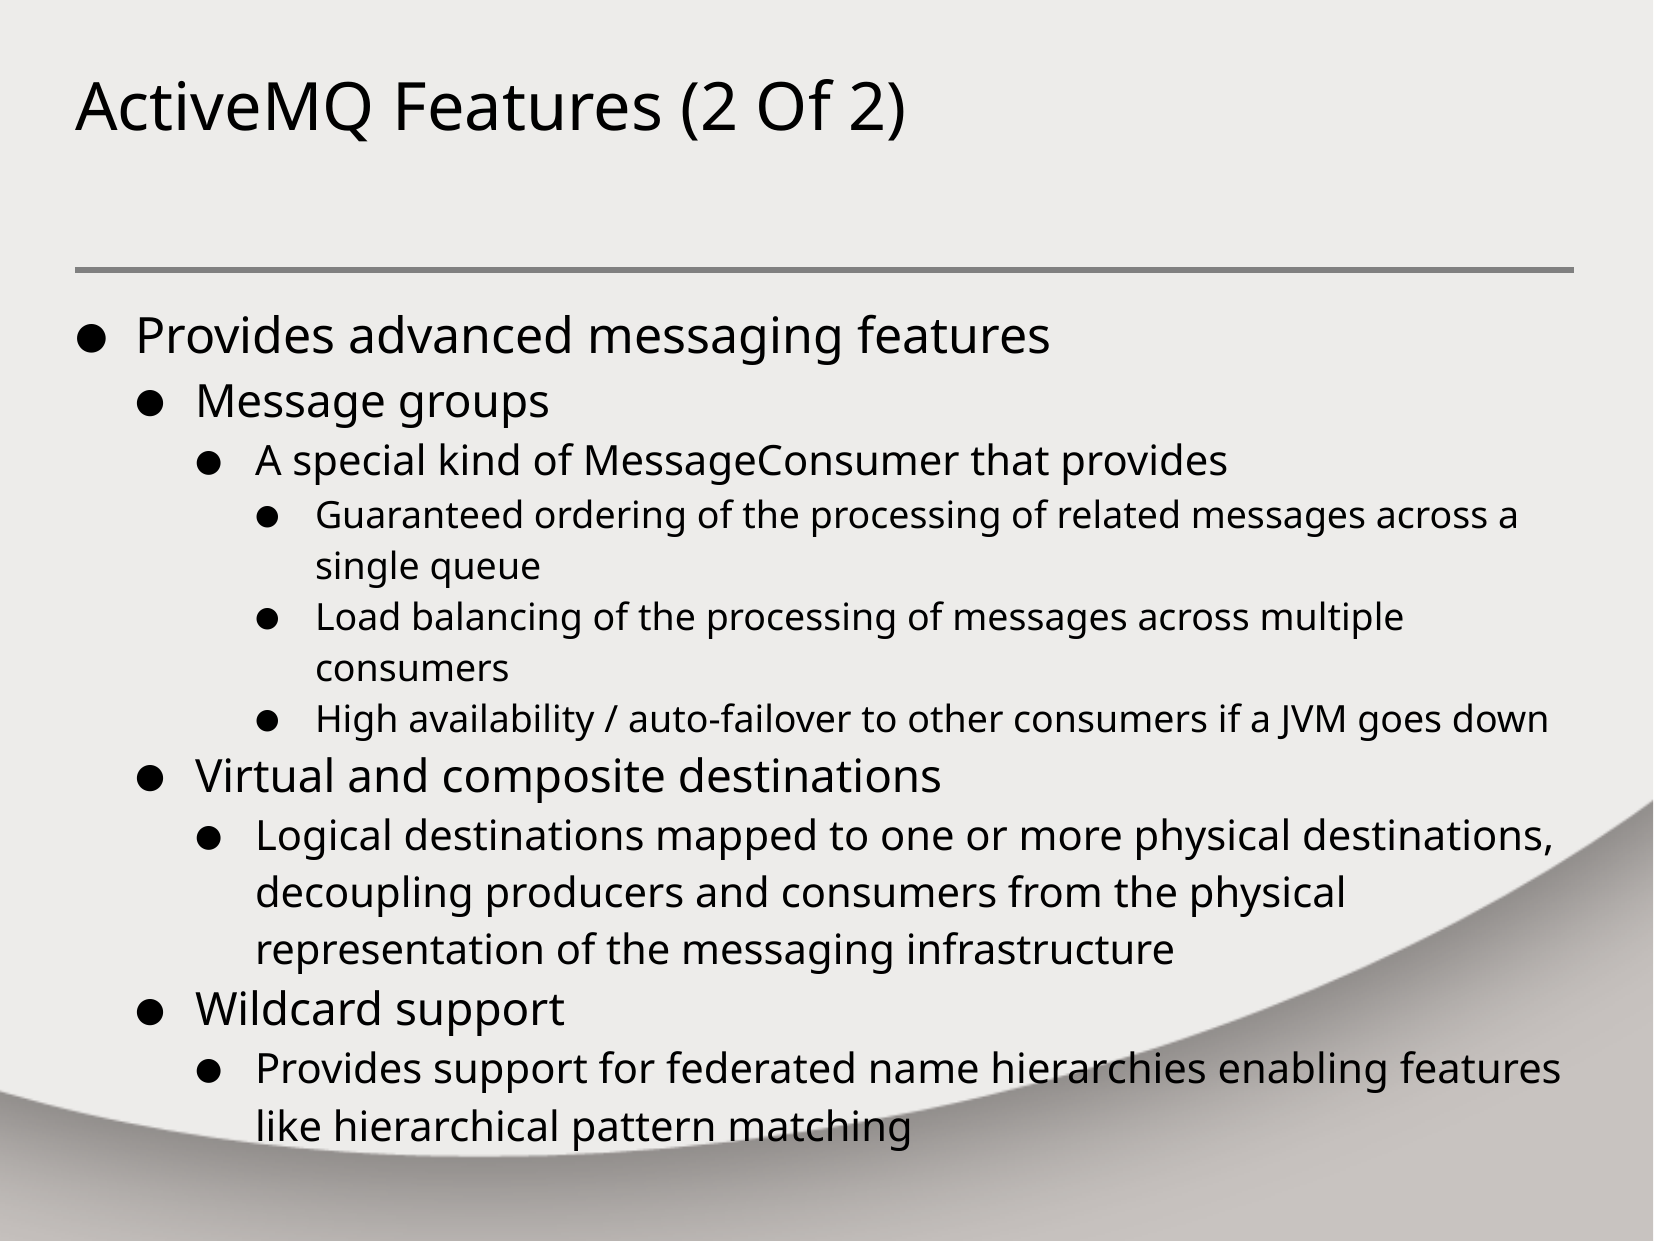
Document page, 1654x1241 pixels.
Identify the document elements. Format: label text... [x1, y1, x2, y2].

picture [0, 0, 1654, 1241]
list Provides advanced messaging features Message groups A special kind of MessageConsumer that provides Guaranteed ordering of the processing of related messages across a single queue Load balancing of the processing of messages across multiple consumers High availability / auto-failover to other consumers if a JVM goes down Virtual and composite destinations Logical destinations mapped to one or more physical destinations, decoupling producers and consumers from the physical representation of the messaging infrastructure Wildcard support Provides support for federated name hierarchies enabling features like hierarchical pattern matching [75, 300, 1576, 1163]
title ActiveMQ Features (2 Of 2) [75, 75, 1576, 225]
